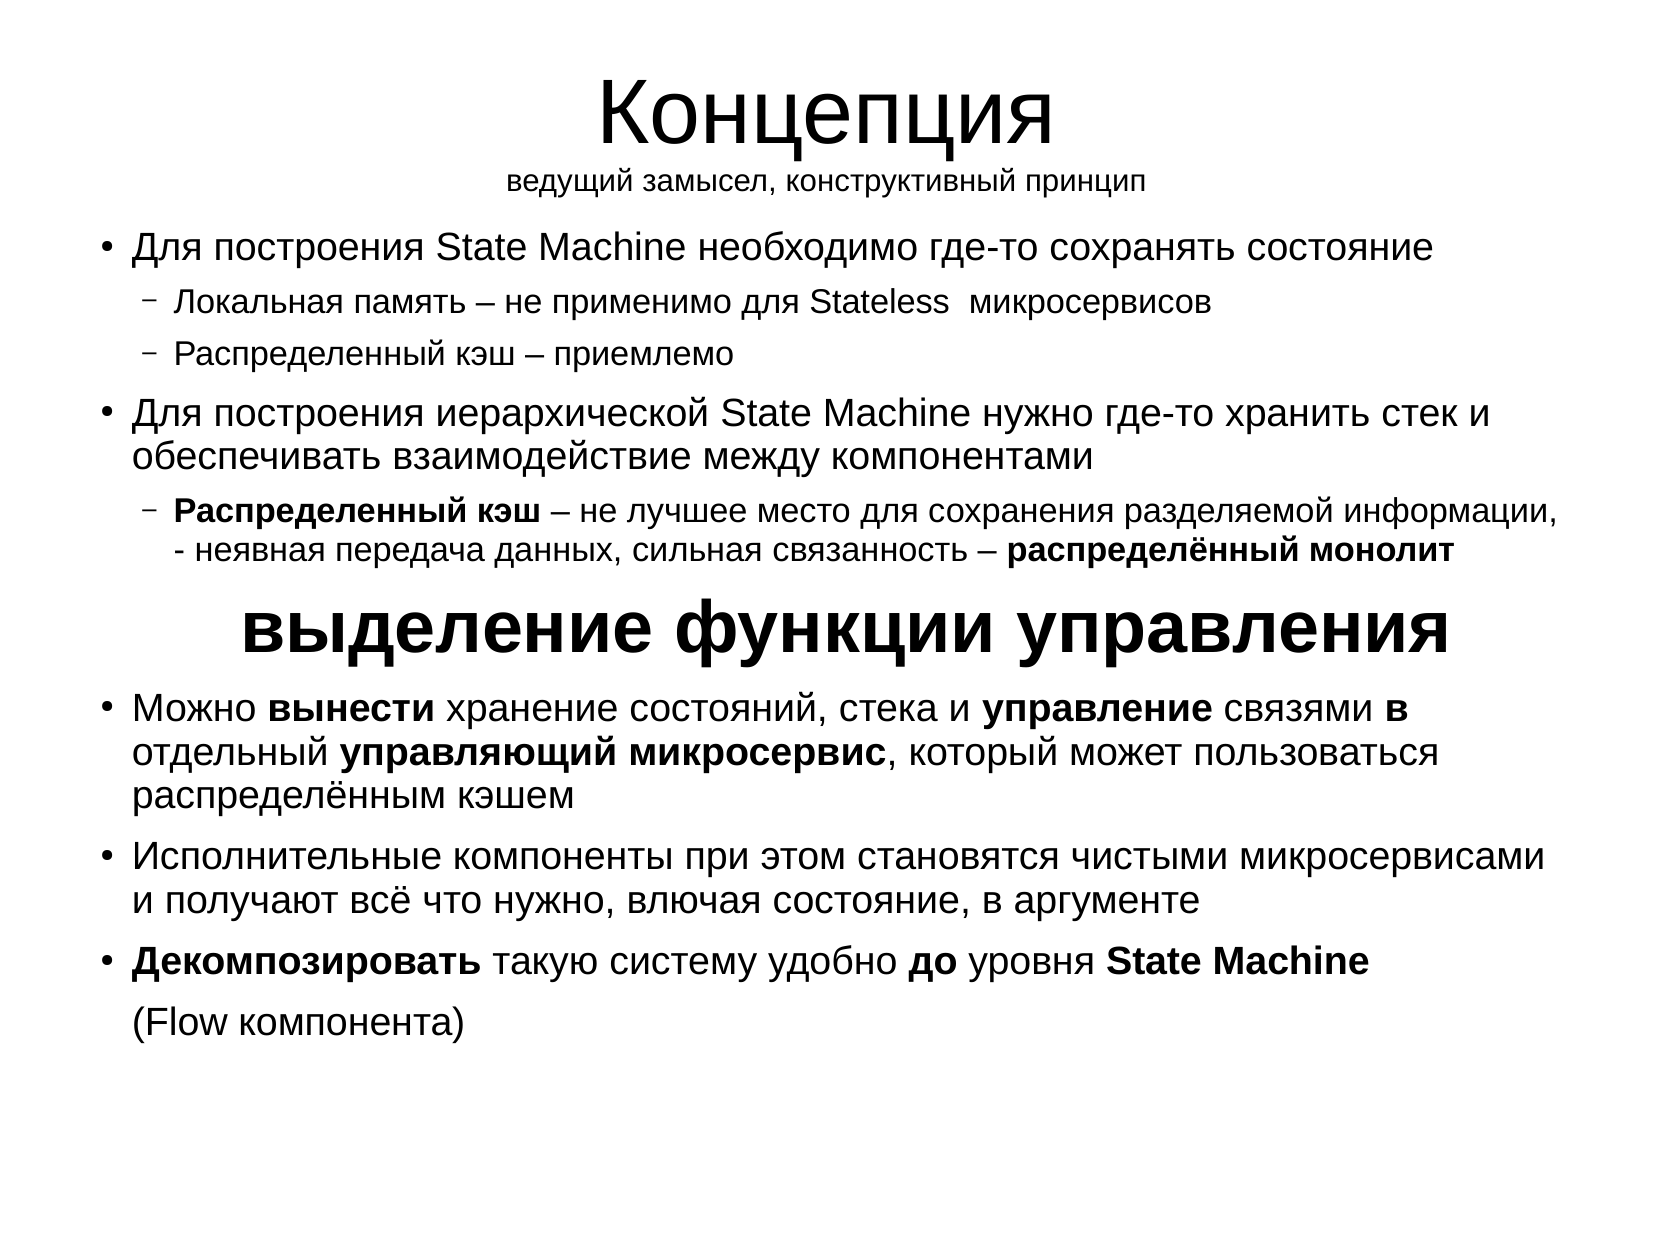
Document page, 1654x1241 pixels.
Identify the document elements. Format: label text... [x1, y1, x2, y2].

list Для построения State Machine необходимо где-то сохранять состояние Локальная память – не применимо для Stateless микросервисов Распределенный кэш – приемлемо Для построения иерархической State Machine нужно где-то хранить стек и обеспечивать взаимодействие между компонентами Распределенный кэш – не лучшее место для сохранения разделяемой информации, - неявная передача данных, сильная связанность – распределённый монолит выделение функции управления Можно вынести хранение состояний, стека и управление связями в отдельный управляющий микросервис, который может пользоваться распределённым кэшем Исполнительные компоненты при этом становятся чистыми микросервисами и получают всё что нужно, влючая состояние, в аргументе Декомпозировать такую систему удобно до уровня State Machine (Flow компонента) [90, 225, 1561, 1111]
title Концепция ведущий замысел, конструктивный принцип [82, 49, 1571, 210]
